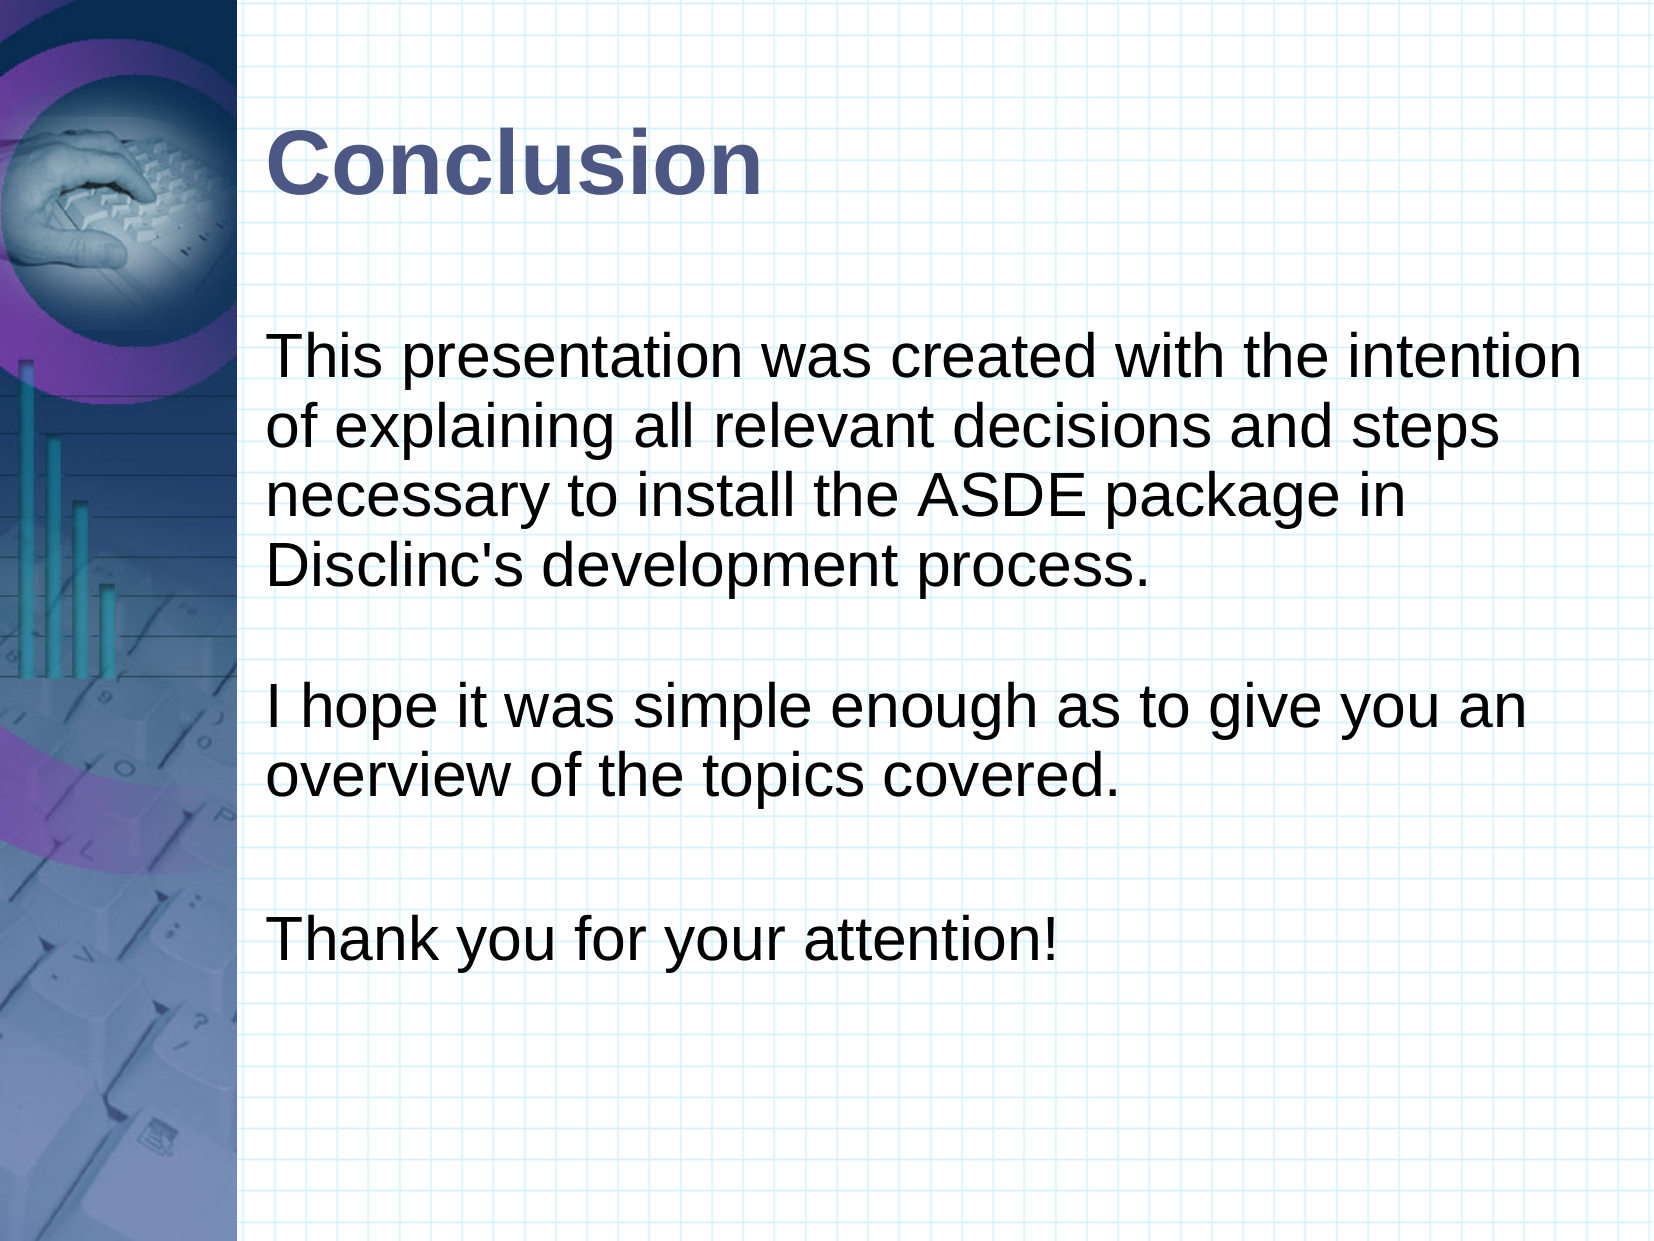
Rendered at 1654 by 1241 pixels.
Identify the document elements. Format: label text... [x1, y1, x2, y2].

title Conclusion [265, 59, 857, 267]
list This presentation was created with the intention of explaining all relevant decisions and steps necessary to install the ASDE package in Disclinc's development process. I hope it was simple enough as to give you an overview of the topics covered. Thank you for your attention! [265, 320, 1625, 1123]
picture [0, 0, 1654, 1241]
